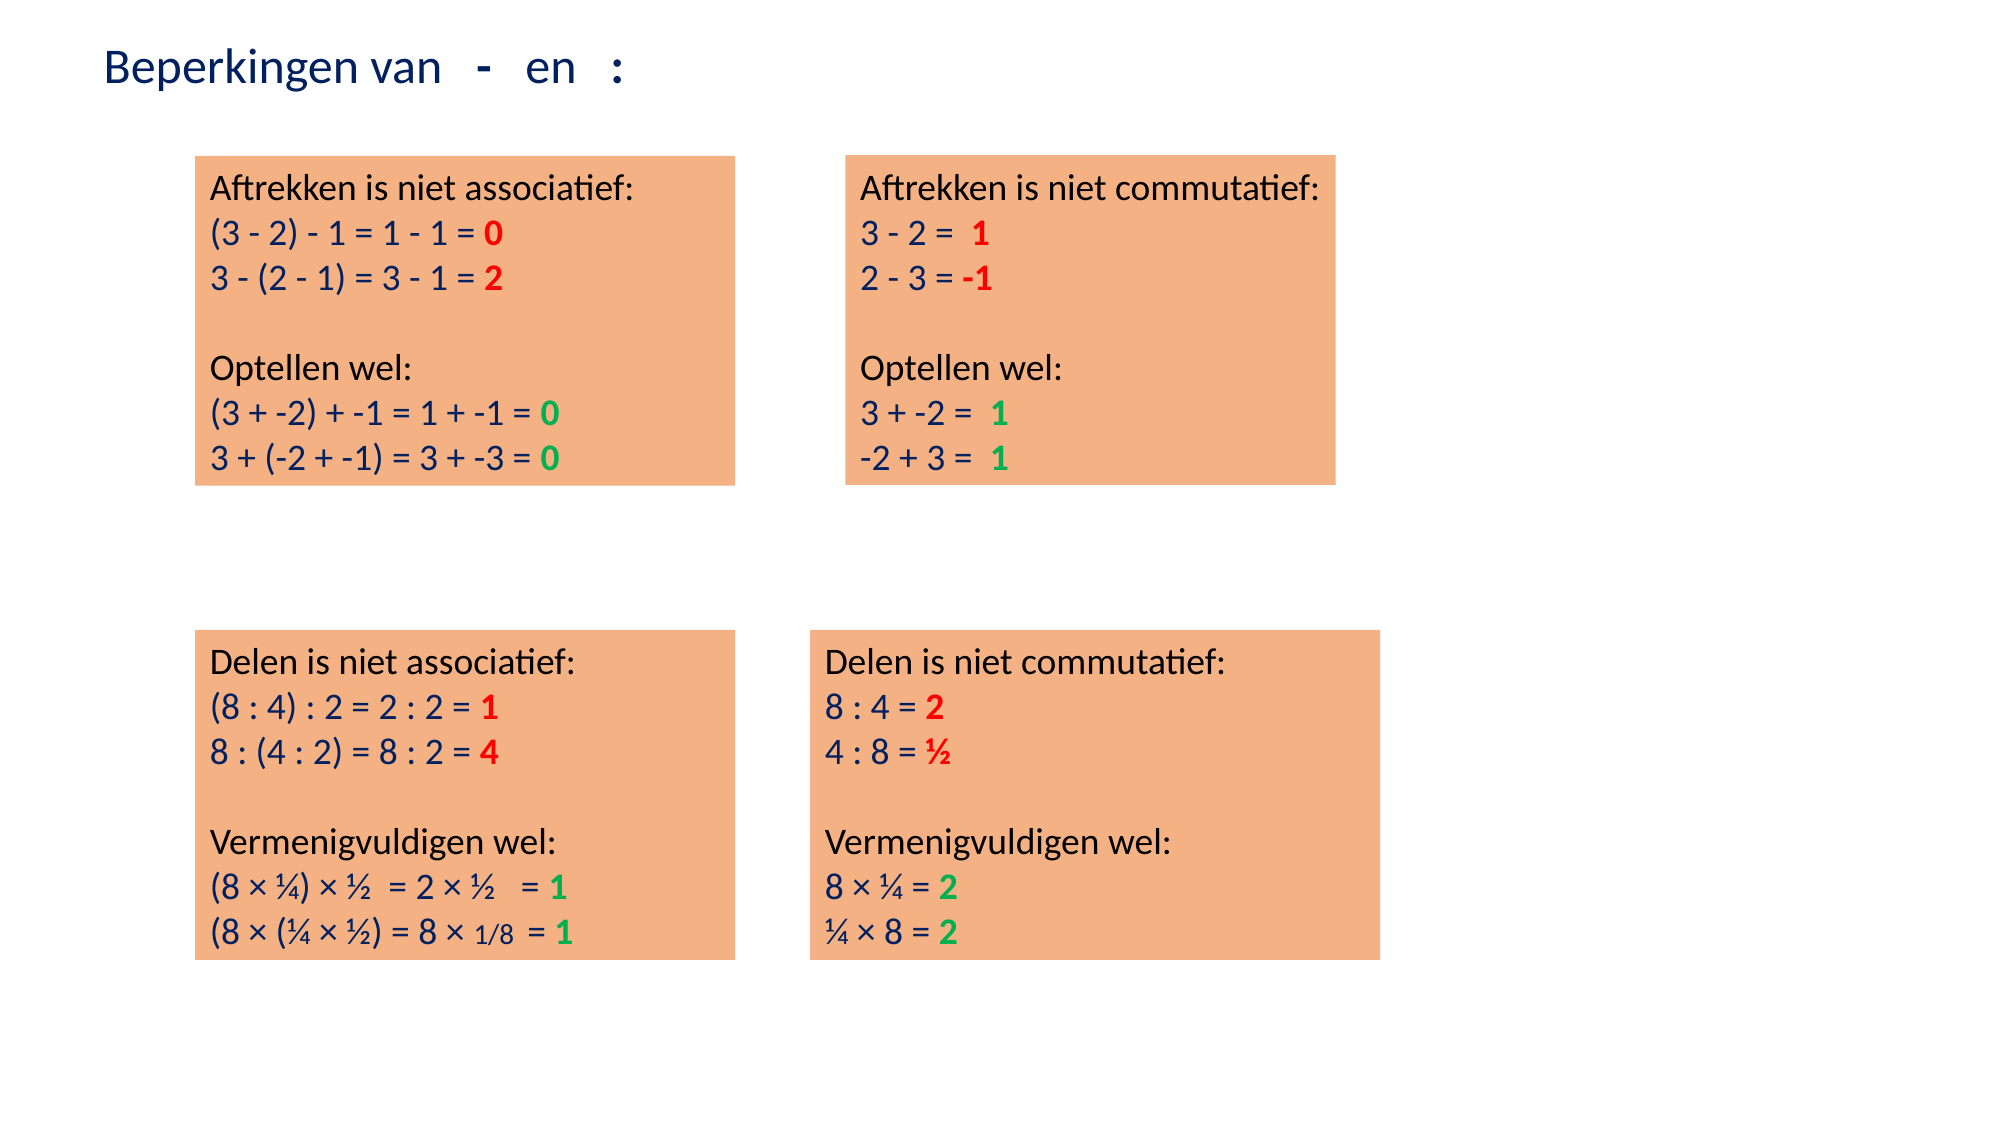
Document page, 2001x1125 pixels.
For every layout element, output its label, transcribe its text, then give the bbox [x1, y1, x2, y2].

text_box Beperkingen van - en : [88, 26, 640, 102]
text_box Delen is niet commutatief: 8 : 4 = 2 4 : 8 = ½ Vermenigvuldigen wel: 8 × ¼ = 2 ¼ × 8 = 2 [810, 629, 1381, 960]
text_box Aftrekken is niet associatief: (3 - 2) - 1 = 1 - 1 = 0 3 - (2 - 1) = 3 - 1 = 2 Optellen wel: (3 + -2) + -1 = 1 + -1 = 0 3 + (-2 + -1) = 3 + -3 = 0 [195, 155, 736, 486]
text_box Aftrekken is niet commutatief: 3 - 2 = 1 2 - 3 = -1 Optellen wel: 3 + -2 = 1 -2 + 3 = 1 [845, 155, 1336, 485]
text_box Delen is niet associatief: (8 : 4) : 2 = 2 : 2 = 1 8 : (4 : 2) = 8 : 2 = 4 Vermenigvuldigen wel: (8 × ¼) × ½ = 2 × ½ = 1 (8 × (¼ × ½) = 8 × 1/8 = 1 [195, 629, 736, 960]
